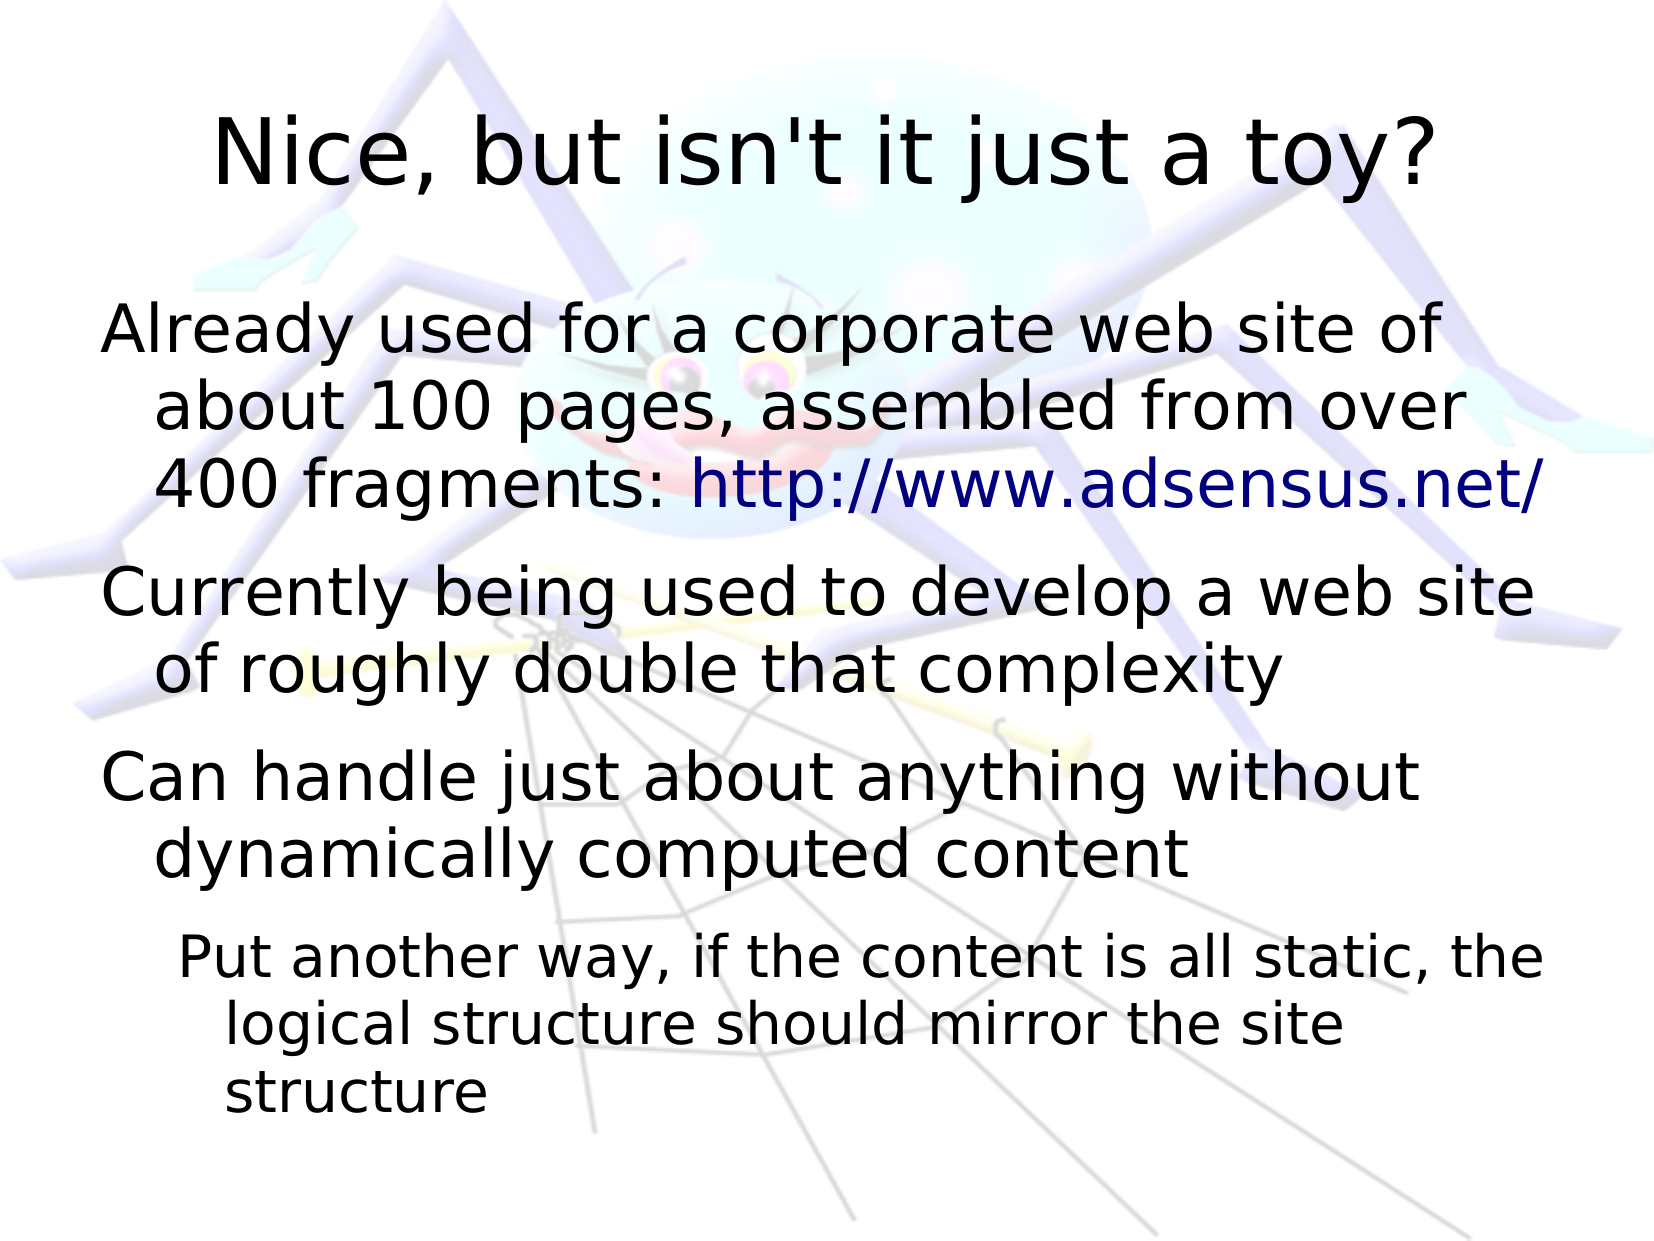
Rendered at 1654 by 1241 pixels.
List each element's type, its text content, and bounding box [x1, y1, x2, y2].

picture [0, 0, 1654, 1241]
list Already used for a corporate web site of about 100 pages, assembled from over 400 fragments: http://www.adsensus.net/ Currently being used to develop a web site of roughly double that complexity Can handle just about anything without dynamically computed content Put another way, if the content is all static, the logical structure should mirror the site structure [82, 290, 1571, 1127]
title Nice, but isn't it just a toy? [82, 49, 1571, 257]
